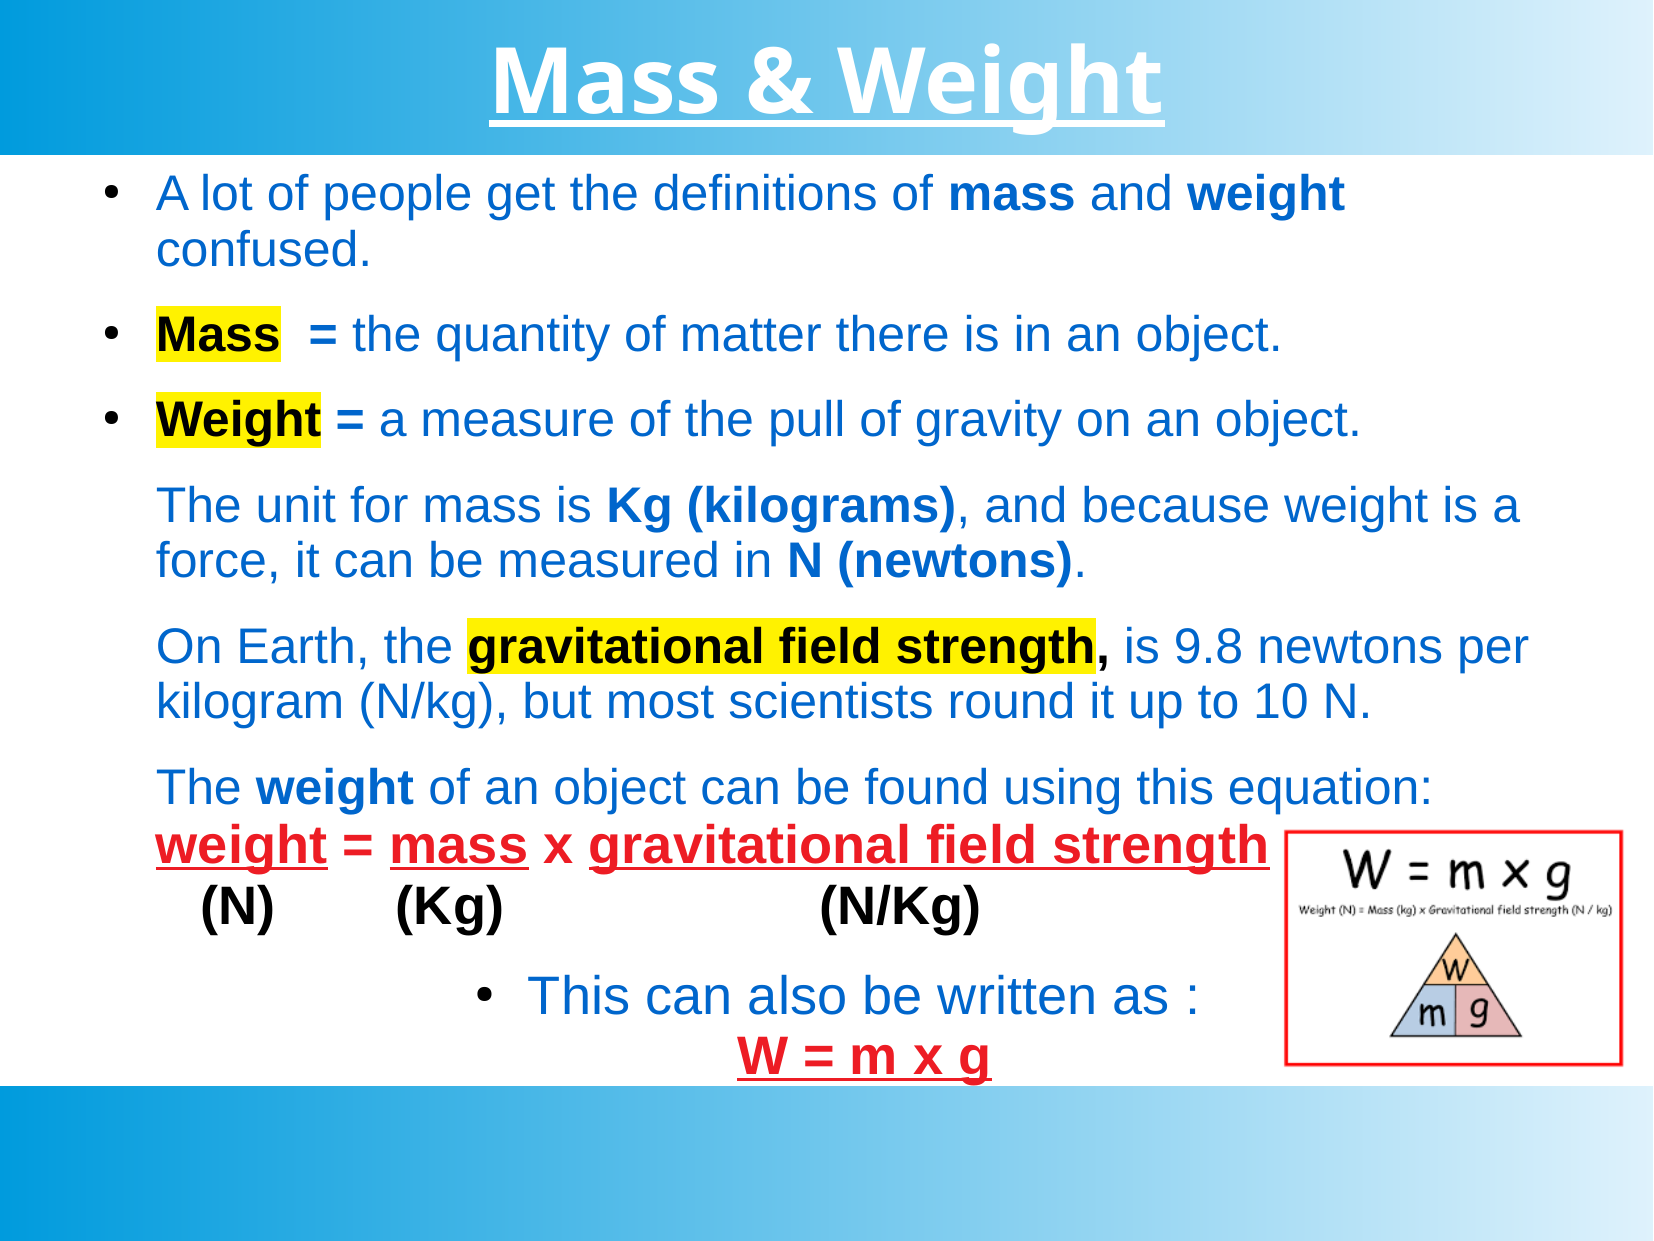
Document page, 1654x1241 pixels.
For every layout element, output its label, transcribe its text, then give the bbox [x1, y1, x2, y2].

title Mass & Weight [82, 25, 1571, 130]
list A lot of people get the definitions of mass and weight confused. Mass = the quantity of matter there is in an object. Weight = a measure of the pull of gravity on an object. The unit for mass is Kg (kilograms), and because weight is a force, it can be measured in N (newtons). On Earth, the gravitational field strength, is 9.8 newtons per kilogram (N/kg), but most scientists round it up to 10 N. The weight of an object can be found using this equation: weight = mass x gravitational field strength (N) (Kg) (N/Kg) This can also be written as : W = m x g [84, 165, 1574, 1028]
picture [1279, 826, 1630, 1075]
